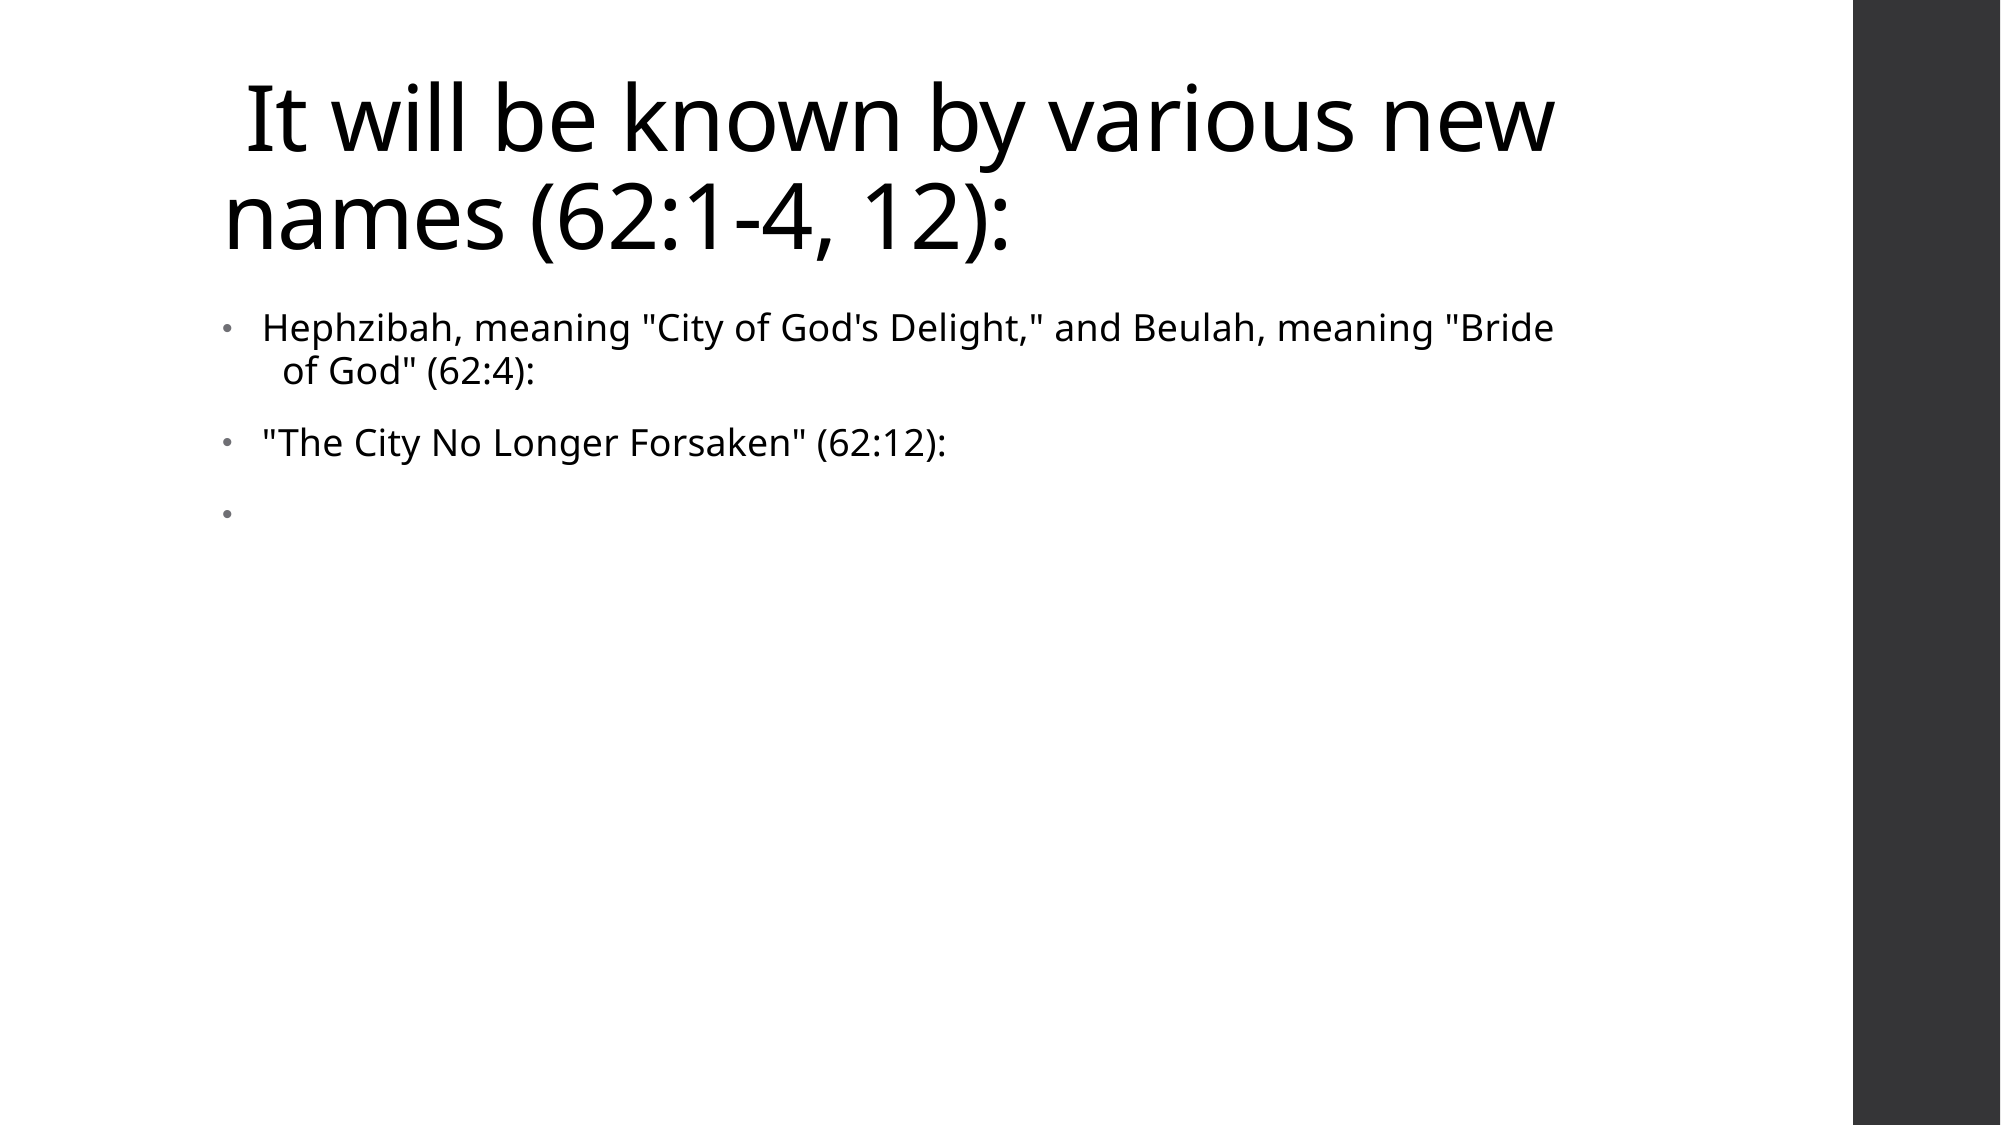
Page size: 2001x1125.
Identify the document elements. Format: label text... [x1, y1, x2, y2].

list Hephzibah, meaning "City of God's Delight," and Beulah, meaning "Bride of God" (62:4): "The City No Longer Forsaken" (62:12): [206, 299, 1617, 1014]
title It will be known by various new names (62:1-4, 12): [206, 60, 1797, 278]
